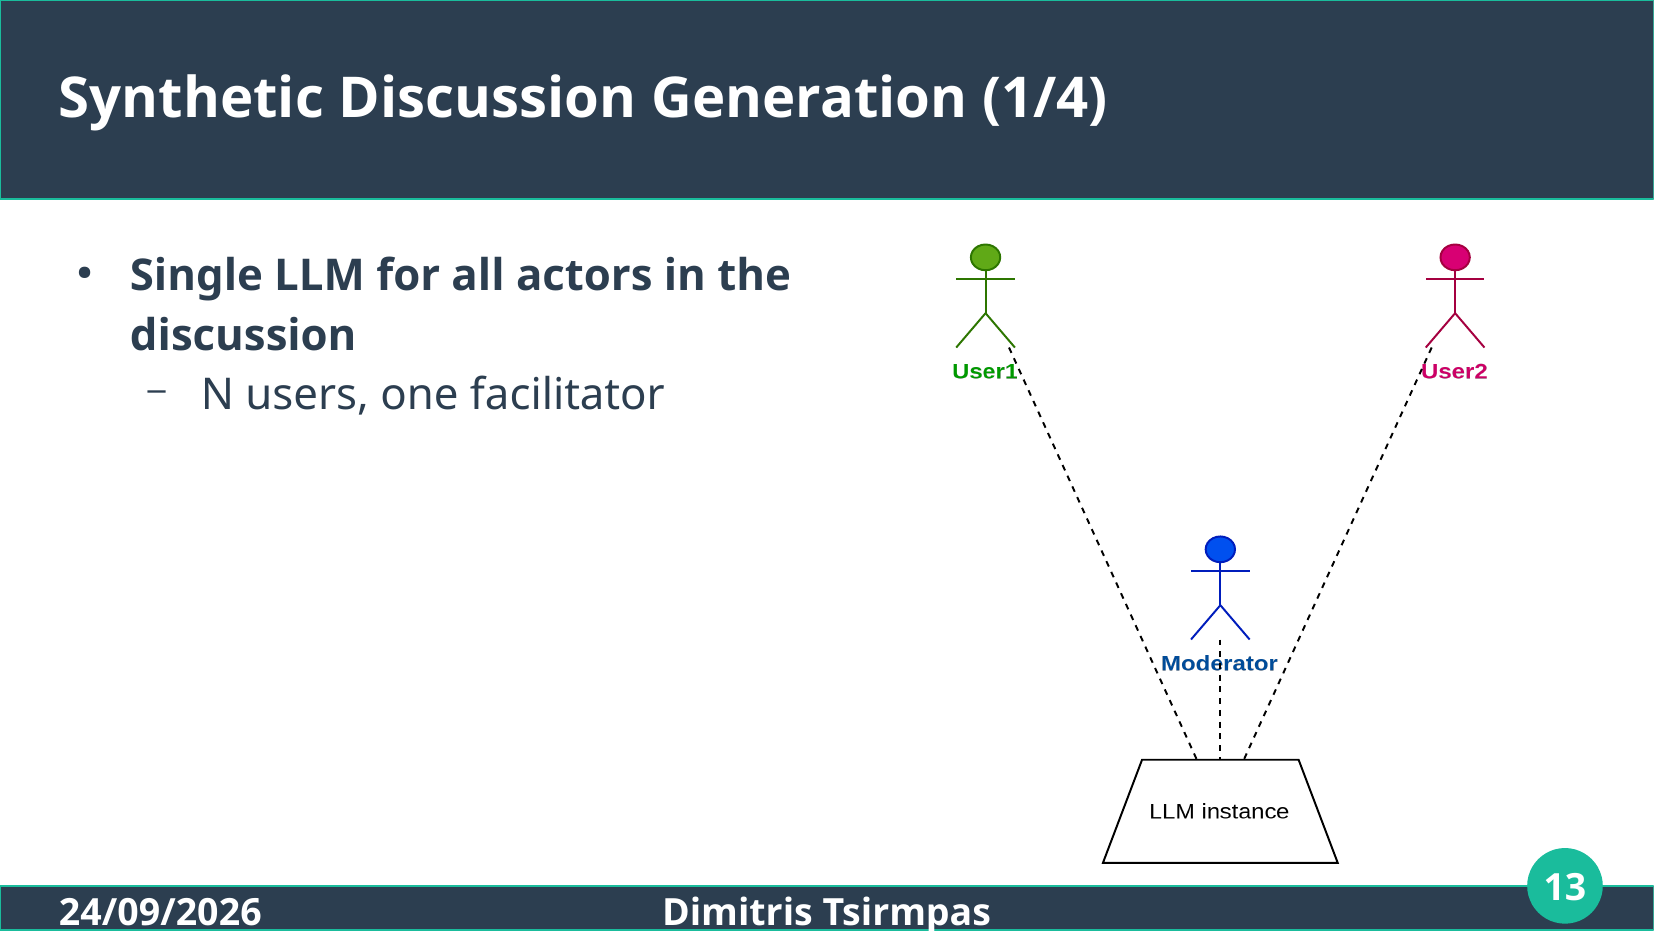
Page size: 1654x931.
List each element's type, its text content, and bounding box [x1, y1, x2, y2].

list Single LLM for all actors in the discussion N users, one facilitator [59, 243, 809, 864]
picture [953, 243, 1488, 864]
title Synthetic Discussion Generation (1/4) [59, 37, 1595, 155]
